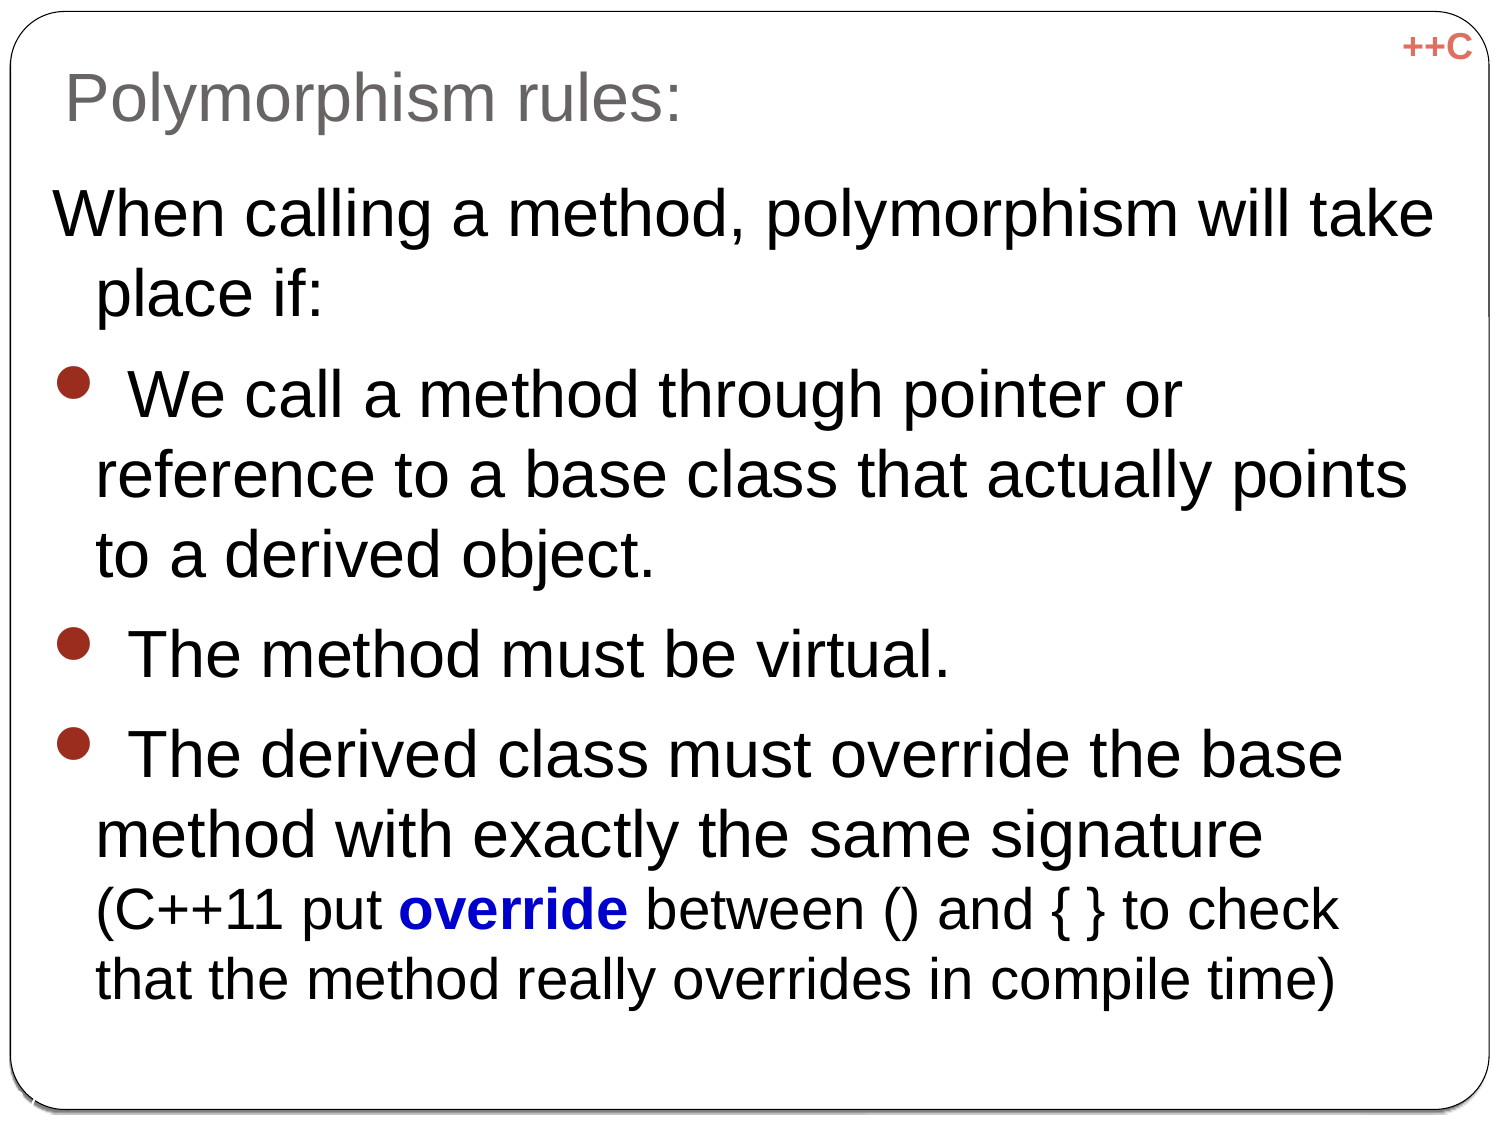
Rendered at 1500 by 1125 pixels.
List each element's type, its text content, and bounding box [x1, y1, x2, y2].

slide_number <number> [0, 1074, 50, 1125]
title Polymorphism rules: [50, 45, 1450, 150]
list When calling a method, polymorphism will take place if: We call a method through pointer or reference to a base class that actually points to a derived object. The method must be virtual. The derived class must override the base method with exactly the same signature (C++11 put override between () and { } to check that the method really overrides in compile time) [37, 162, 1463, 1088]
